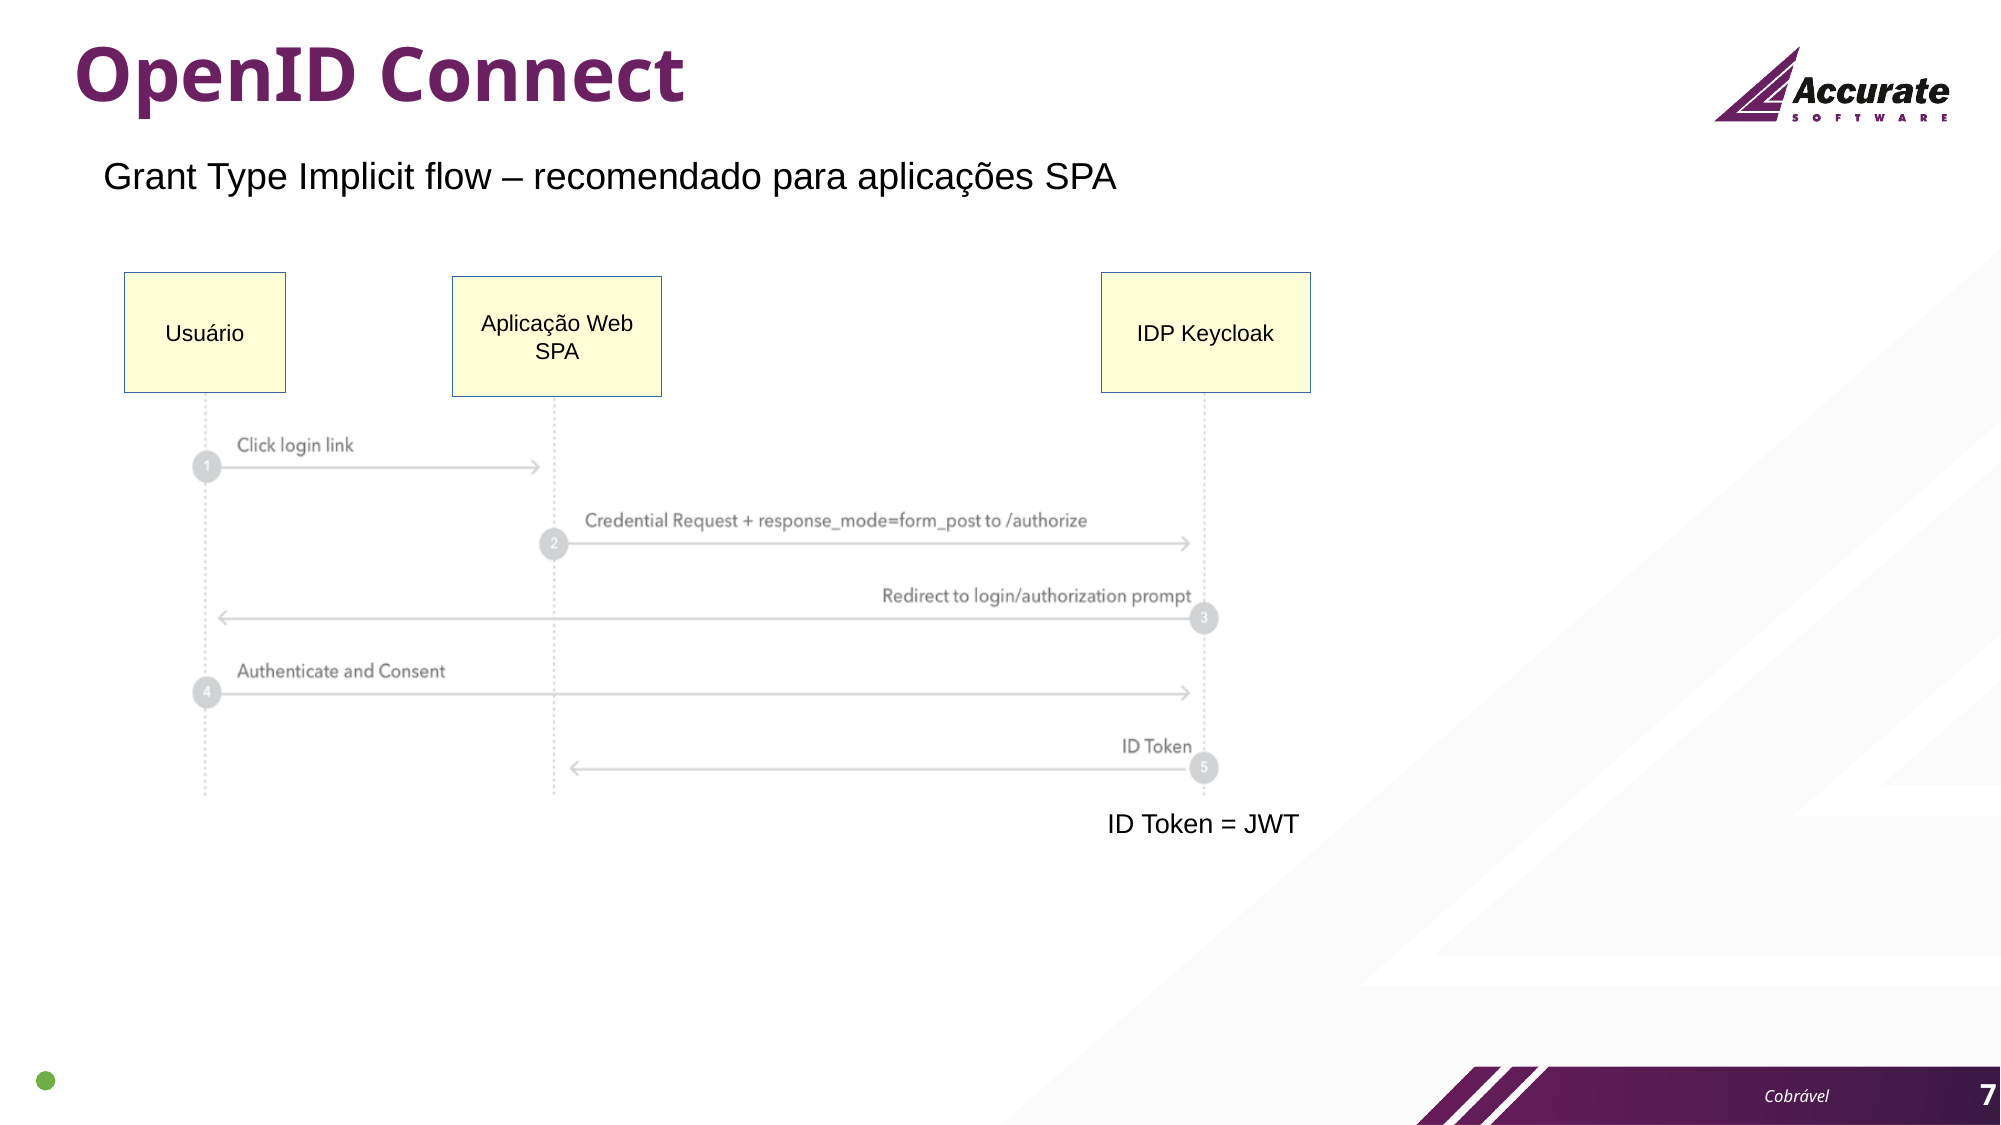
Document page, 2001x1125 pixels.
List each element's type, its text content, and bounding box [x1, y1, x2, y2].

text_box ID Token = JWT [1092, 797, 1359, 857]
text_box Grant Type Implicit flow – recomendado para aplicações SPA [88, 141, 1625, 231]
text_box Usuário [124, 272, 286, 393]
text_box OpenID Connect [59, 19, 1684, 125]
picture [0, 0, 2000, 1125]
text_box IDP Keycloak [1101, 272, 1311, 393]
text_box Aplicação Web SPA [452, 276, 662, 397]
